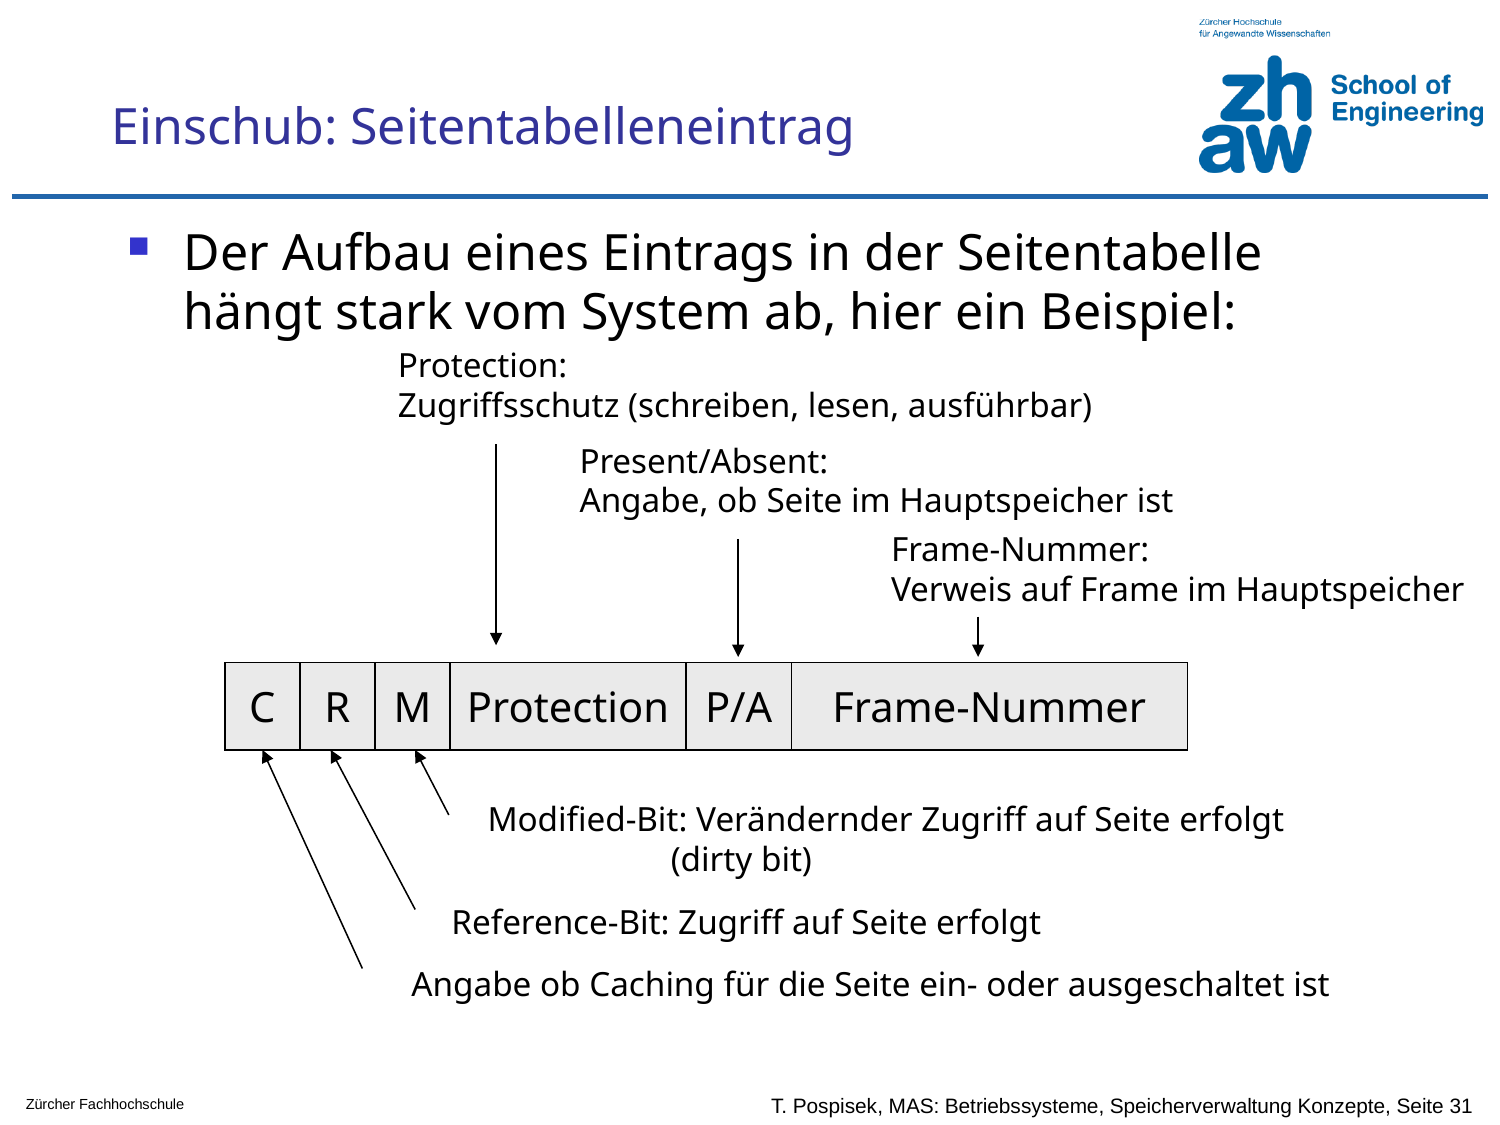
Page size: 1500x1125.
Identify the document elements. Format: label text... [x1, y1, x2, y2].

text_box C [224, 662, 300, 750]
list Der Aufbau eines Eintrags in der Seitentabelle hängt stark vom System ab, hier ein Beispiel: [112, 212, 1388, 950]
text_box Protection [450, 662, 686, 750]
text_box P/A [686, 662, 791, 750]
text_box Present/Absent: Angabe, ob Seite im Hauptspeicher ist [564, 432, 1190, 528]
text_box Angabe ob Caching für die Seite ein- oder ausgeschaltet ist [396, 956, 1347, 1011]
text_box Frame-Nummer [791, 662, 1188, 750]
text_box M [375, 662, 450, 750]
text_box Modified-Bit: Verändernder Zugriff auf Seite erfolgt (dirty bit) [472, 791, 1301, 886]
text_box R [300, 662, 375, 750]
picture [1199, 19, 1483, 173]
text_box Reference-Bit: Zugriff auf Seite erfolgt [436, 893, 1058, 949]
text_box Protection: Zugriffsschutz (schreiben, lesen, ausführbar) [383, 336, 1109, 432]
title Einschub: Seitentabelleneintrag [96, 50, 1375, 163]
text_box Frame-Nummer: Verweis auf Frame im Hauptspeicher [876, 520, 1481, 616]
